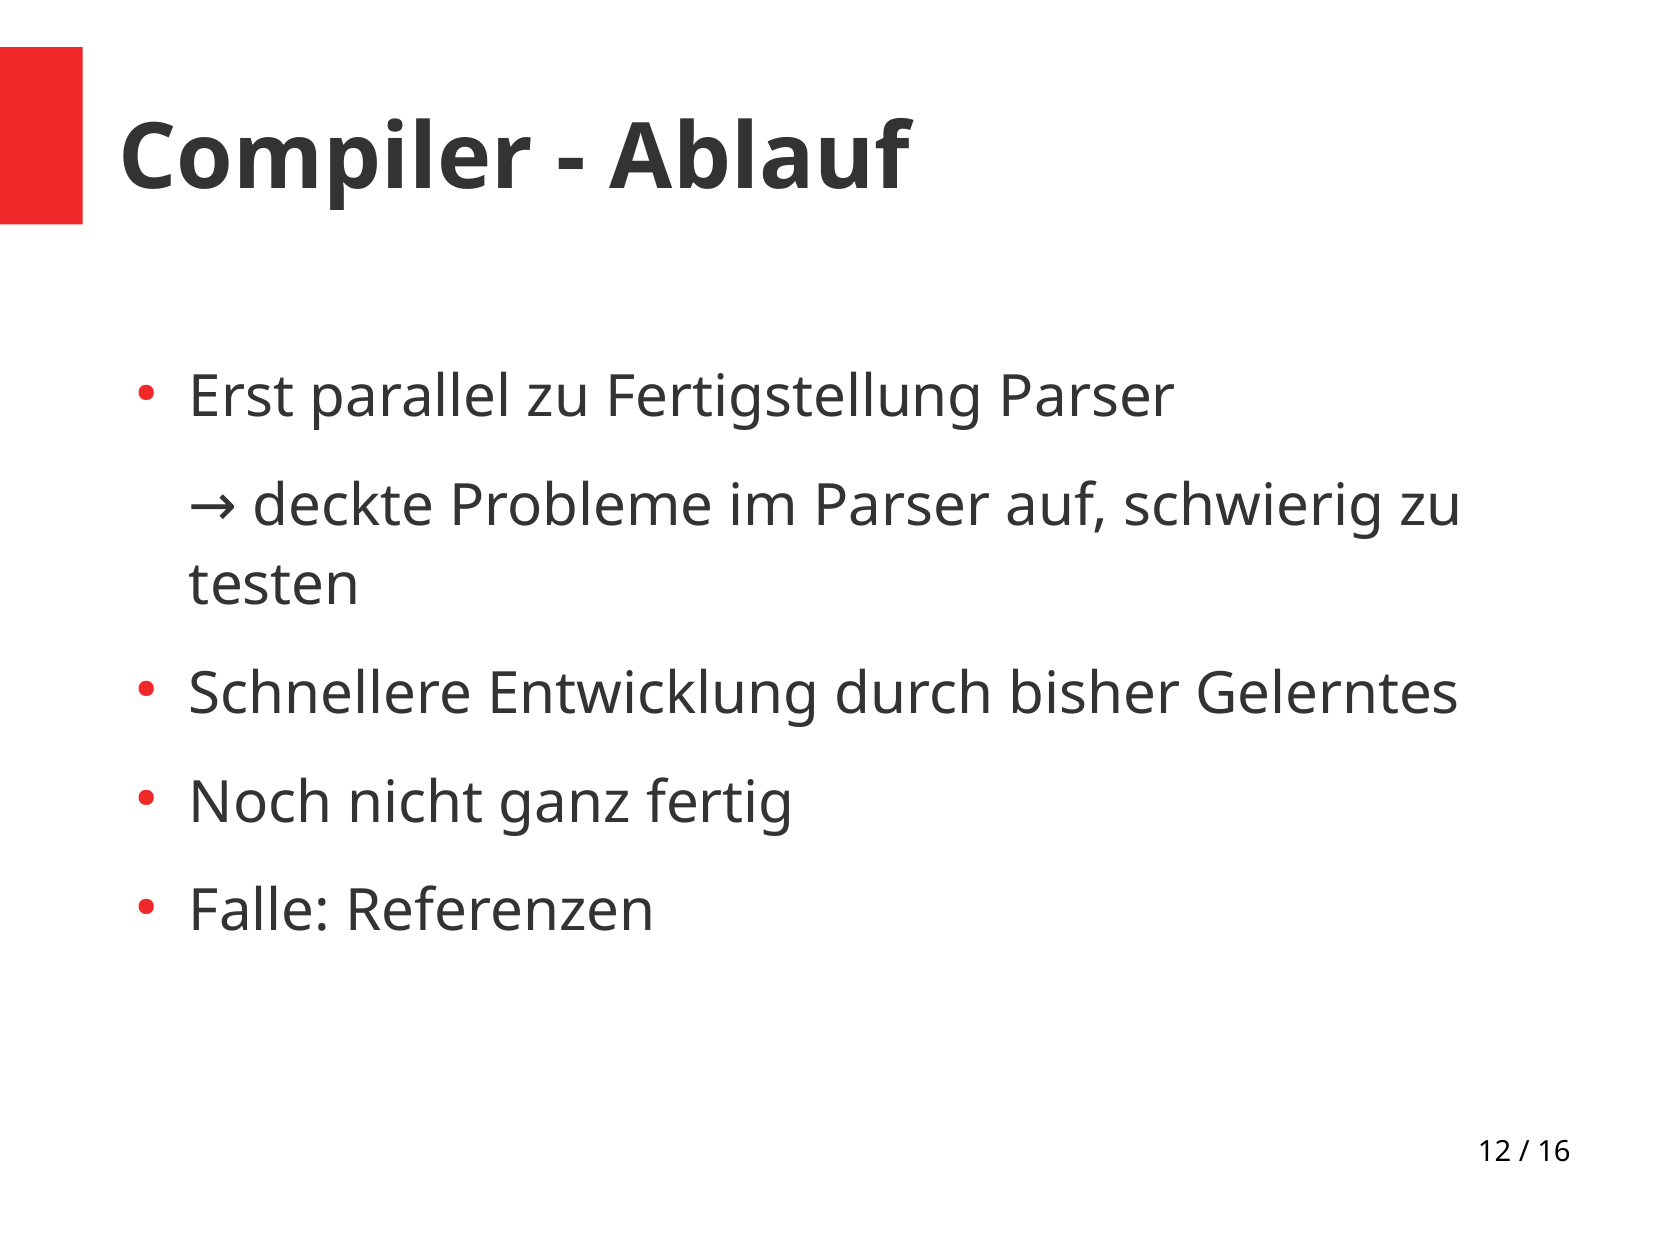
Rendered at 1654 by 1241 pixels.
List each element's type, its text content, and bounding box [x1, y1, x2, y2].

title Compiler - Ablauf [118, 49, 1571, 257]
list Erst parallel zu Fertigstellung Parser → deckte Probleme im Parser auf, schwierig zu testen Schnellere Entwicklung durch bisher Gelerntes Noch nicht ganz fertig Falle: Referenzen [118, 354, 1536, 1074]
